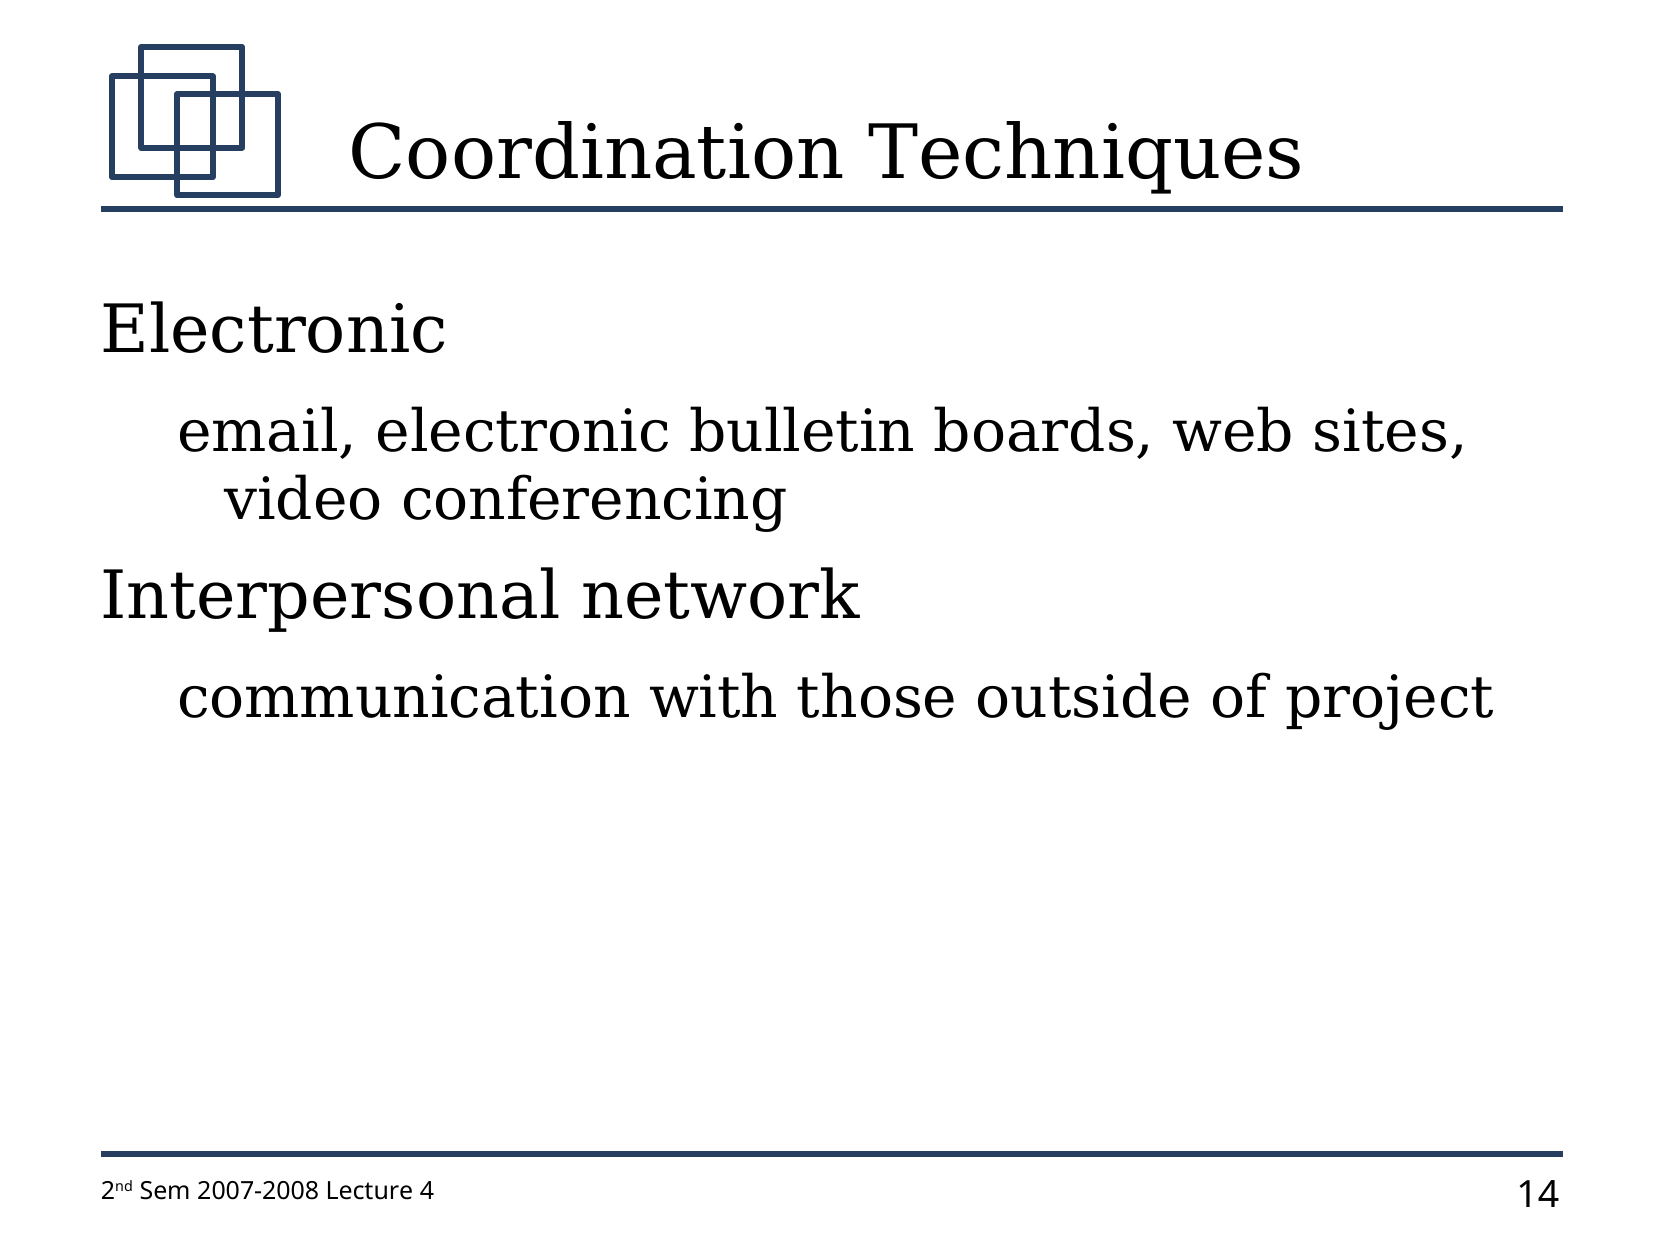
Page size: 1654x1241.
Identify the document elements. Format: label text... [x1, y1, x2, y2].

list Electronic email, electronic bulletin boards, web sites, video conferencing Interpersonal network communication with those outside of project [82, 290, 1571, 1109]
title Coordination Techniques [82, 49, 1571, 257]
